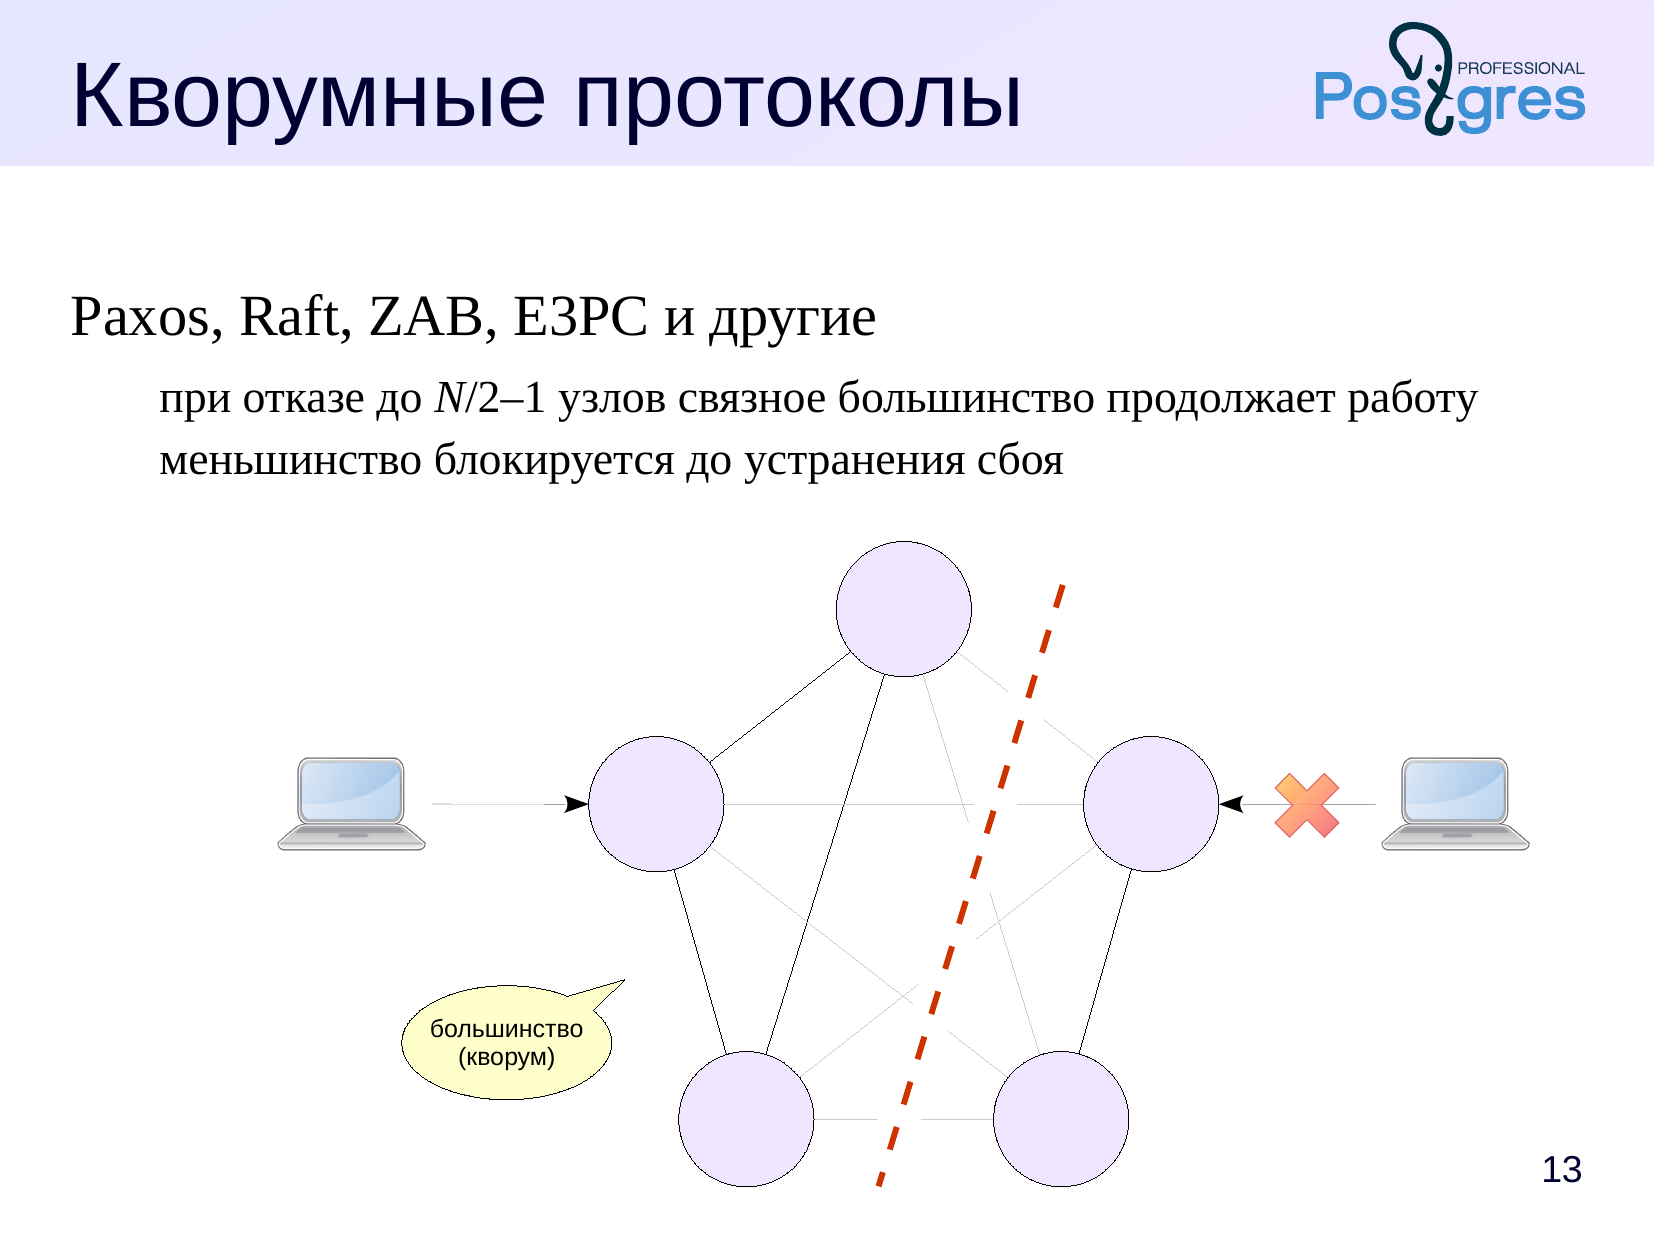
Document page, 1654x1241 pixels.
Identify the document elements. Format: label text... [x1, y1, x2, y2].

title Кворумные протоколы [70, 43, 1241, 147]
picture [1375, 751, 1536, 857]
text_box [836, 541, 972, 677]
text_box большинство (кворум) [401, 979, 625, 1100]
text_box [1083, 736, 1219, 872]
list Paxos, Raft, ZAB, E3PC и другие при отказе до N/2–1 узлов связное большинство продолжает работу меньшинство блокируется до устранения сбоя [70, 283, 1583, 1141]
text_box [588, 736, 725, 872]
text_box [993, 1051, 1129, 1187]
picture [271, 751, 432, 857]
picture [1251, 750, 1362, 861]
text_box [678, 1051, 815, 1187]
